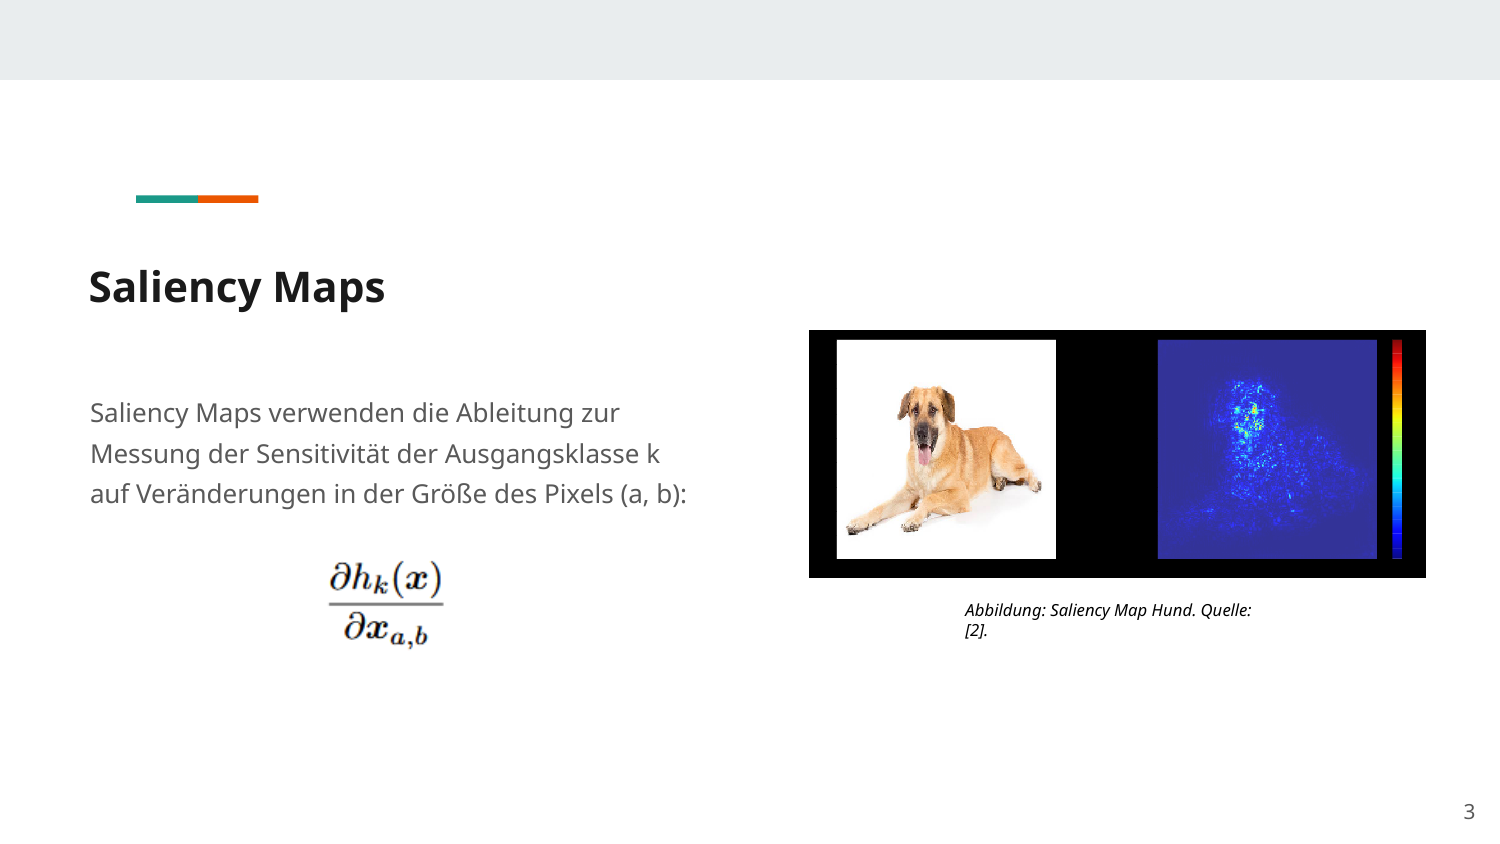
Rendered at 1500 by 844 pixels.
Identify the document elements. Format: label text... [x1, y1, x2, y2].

text_box Abbildung: Saliency Map Hund. Quelle: [2]. [950, 584, 1291, 655]
picture [300, 546, 481, 661]
slide_number <number> [1400, 779, 1491, 844]
list Saliency Maps verwenden die Ableitung zur Messung der Sensitivität der Ausgangsklasse k auf Veränderungen in der Größe des Pixels (a, b): [75, 375, 751, 556]
title Saliency Maps [73, 242, 1335, 331]
picture [809, 330, 1426, 578]
